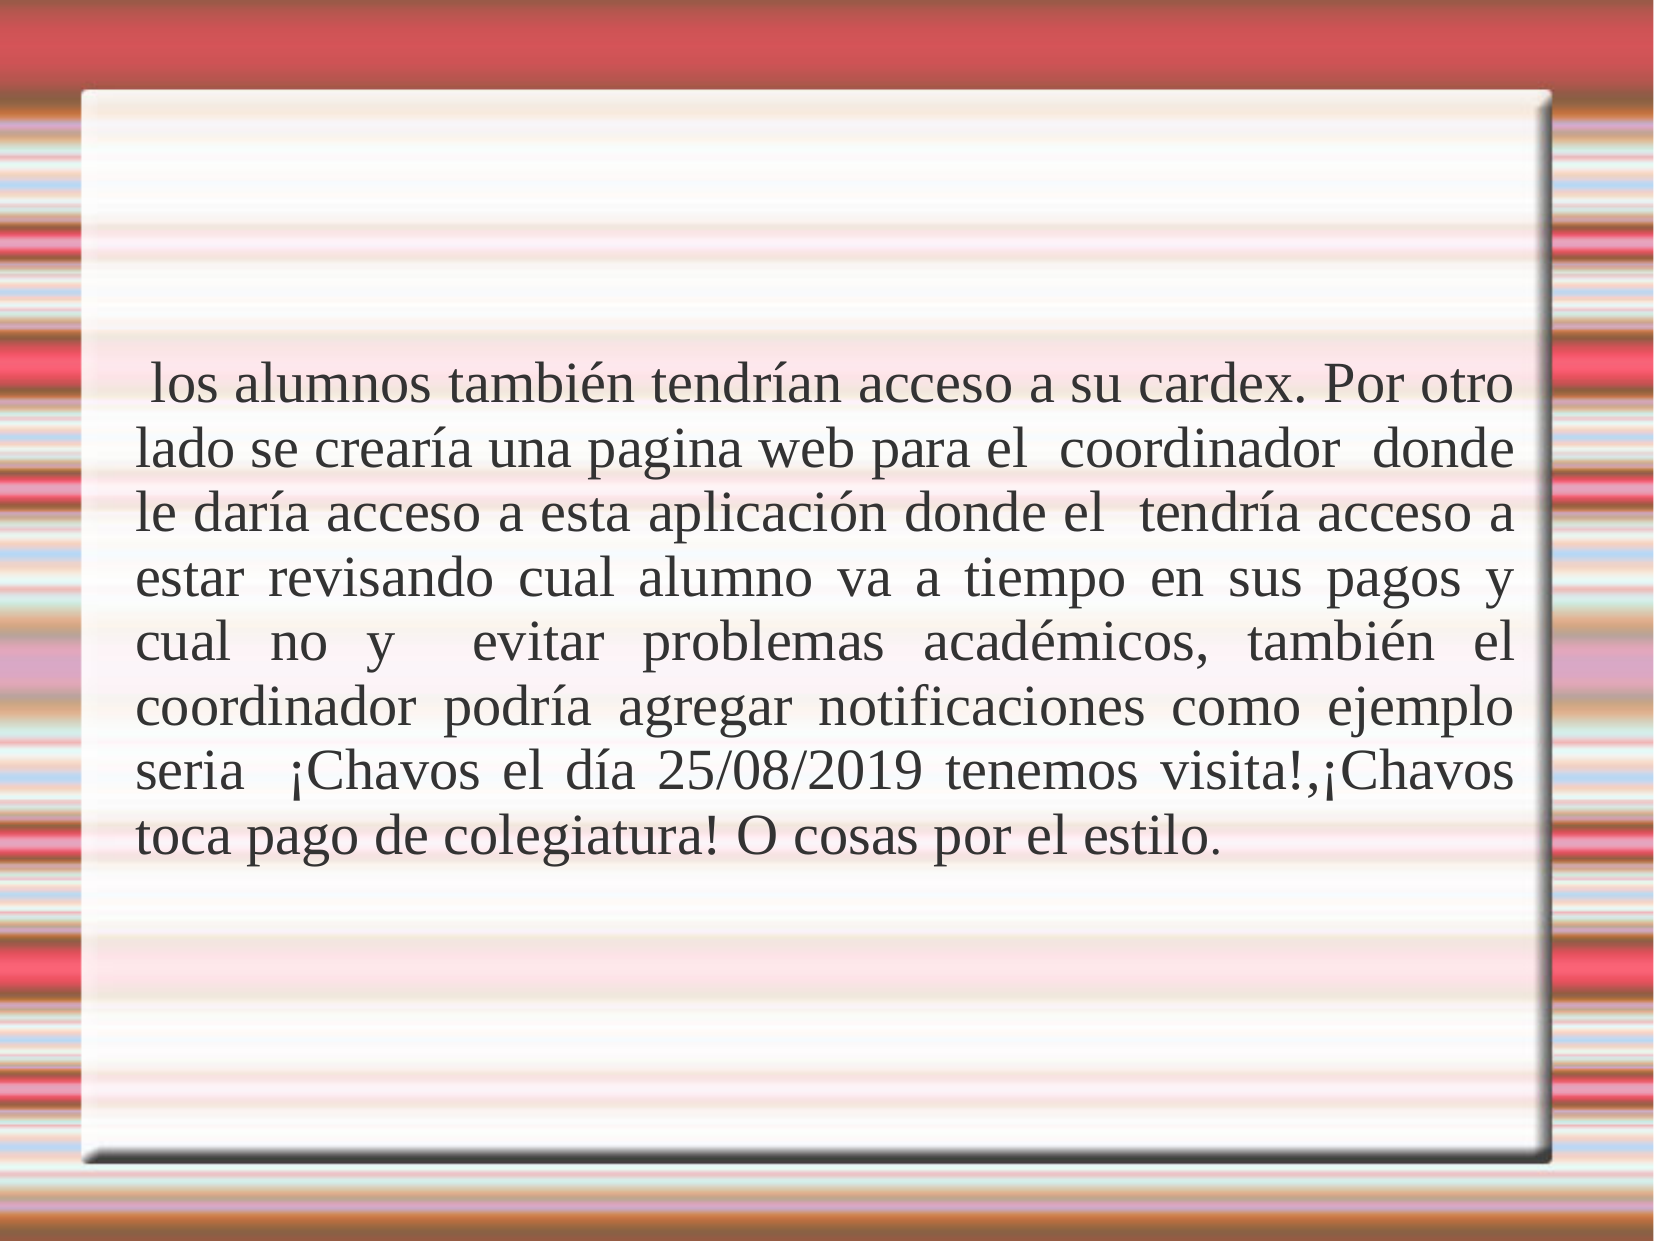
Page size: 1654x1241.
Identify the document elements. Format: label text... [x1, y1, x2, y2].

picture [0, 0, 1654, 1241]
list los alumnos también tendrían acceso a su cardex. Por otro lado se crearía una pagina web para el coordinador donde le daría acceso a esta aplicación donde el tendría acceso a estar revisando cual alumno va a tiempo en sus pagos y cual no y evitar problemas académicos, también el coordinador podría agregar notificaciones como ejemplo seria ¡Chavos el día 25/08/2019 tenemos visita!,¡Chavos toca pago de colegiatura! O cosas por el estilo. [134, 350, 1516, 1132]
